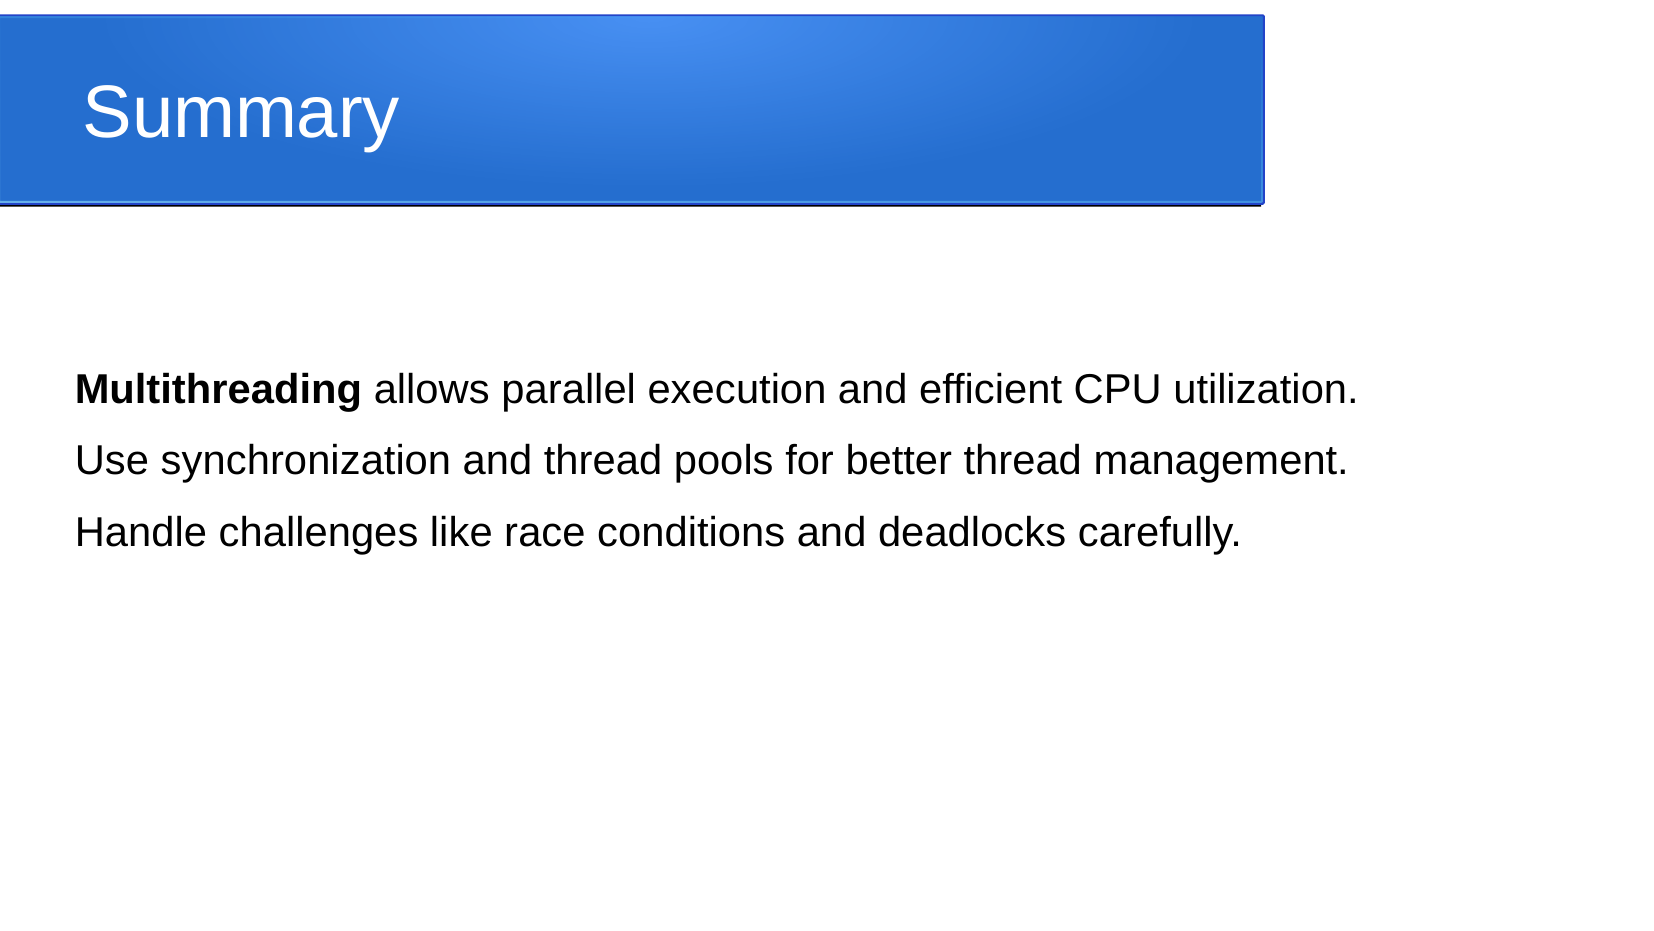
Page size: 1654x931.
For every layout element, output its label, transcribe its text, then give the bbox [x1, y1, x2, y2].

title Summary [82, 35, 1235, 189]
text_box Multithreading allows parallel execution and efficient CPU utilization. Use synchronization and thread pools for better thread management. Handle challenges like race conditions and deadlocks carefully. [60, 358, 1381, 751]
